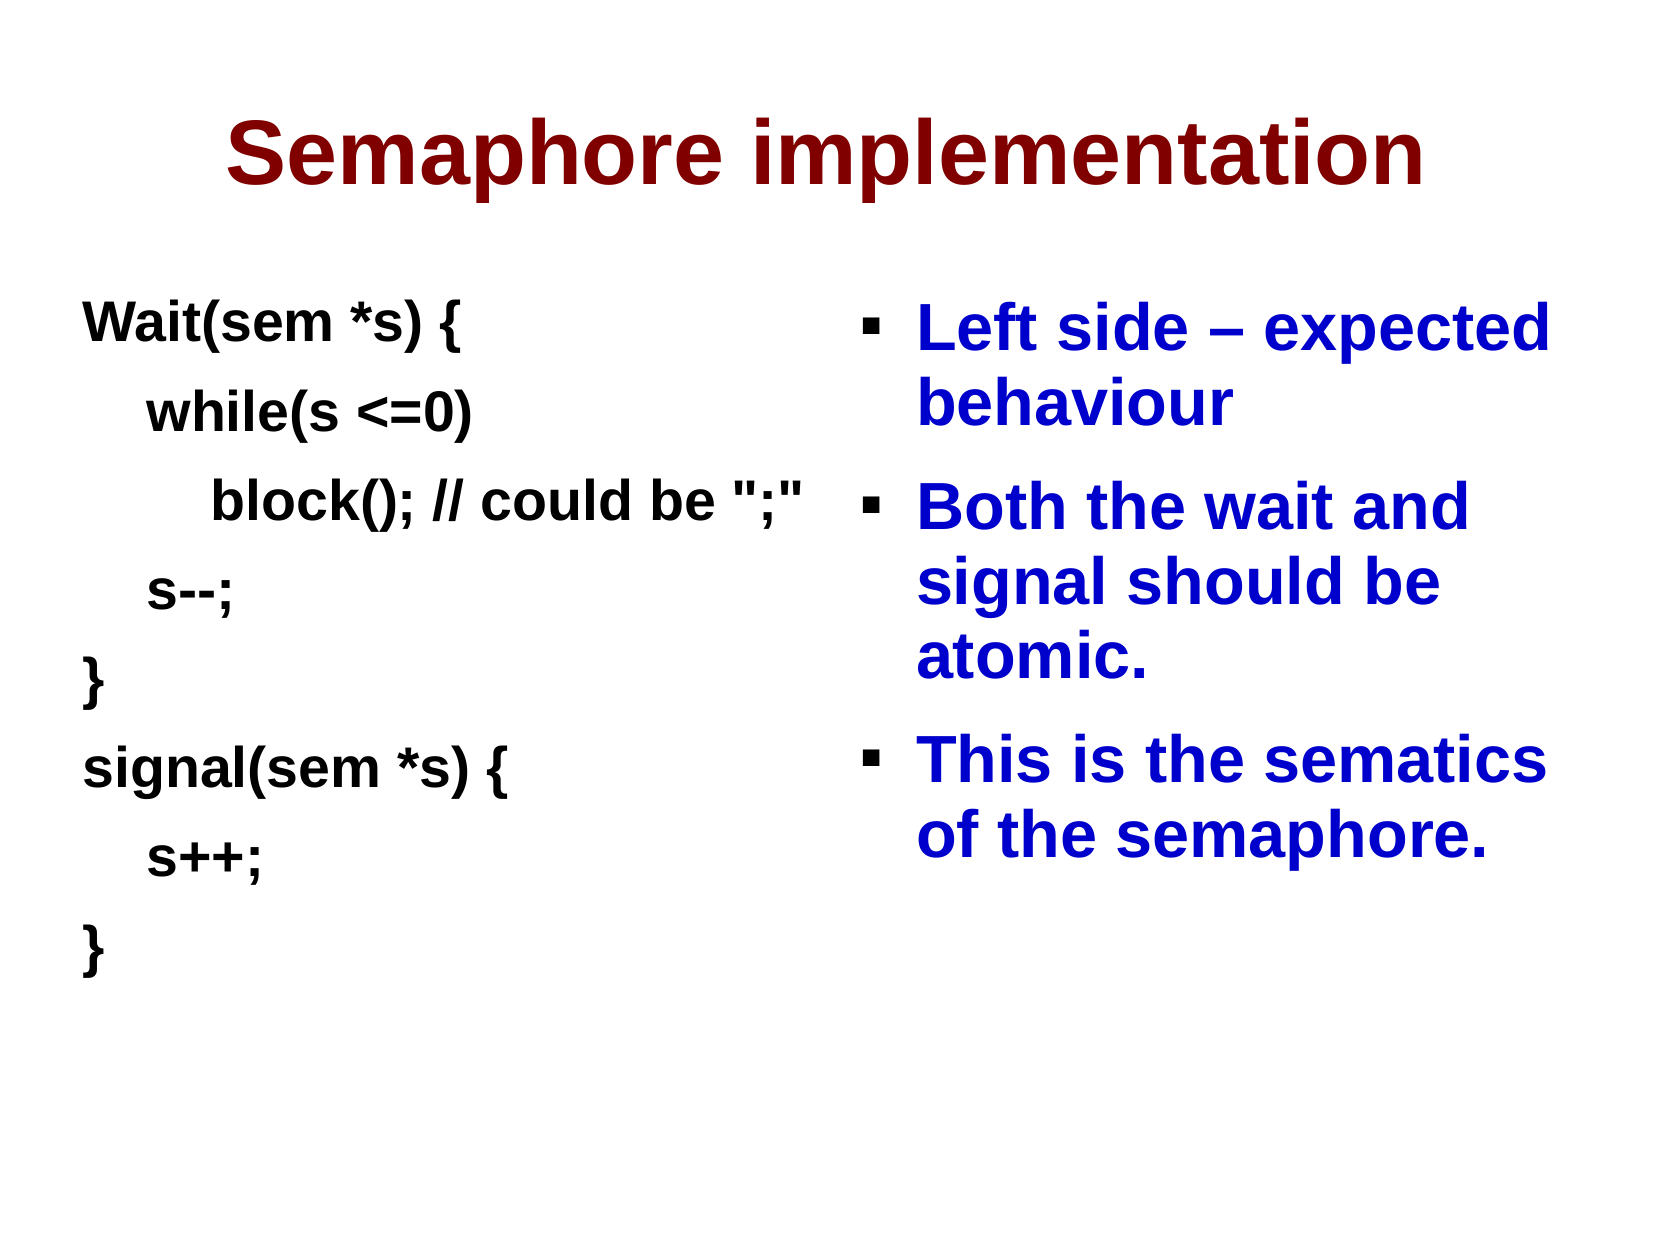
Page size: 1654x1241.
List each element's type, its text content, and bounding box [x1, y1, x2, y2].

list Left side – expected behaviour Both the wait and signal should be atomic. This is the sematics of the semaphore. [845, 290, 1572, 1010]
title Semaphore implementation [82, 49, 1571, 257]
list Wait(sem *s) { while(s <=0) block(); // could be ";" s--; } signal(sem *s) { s++; } [82, 290, 809, 1010]
